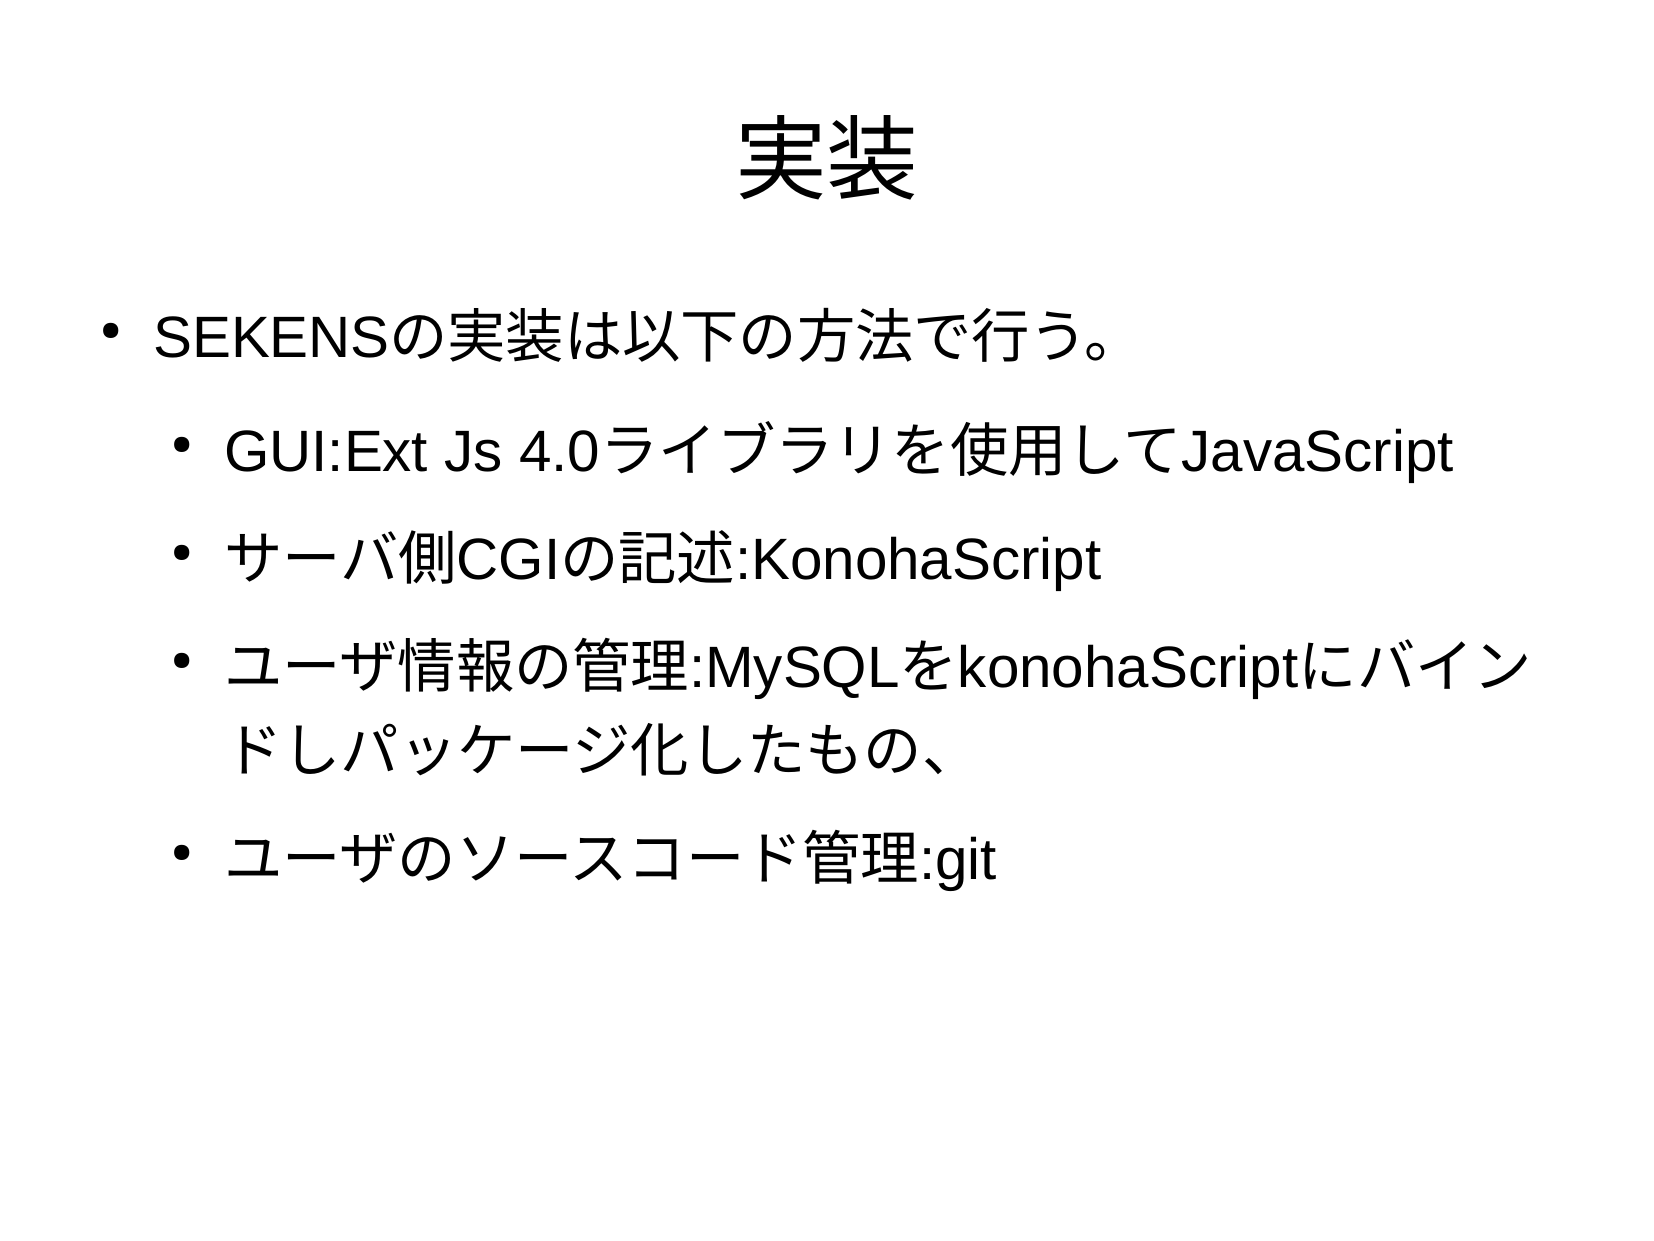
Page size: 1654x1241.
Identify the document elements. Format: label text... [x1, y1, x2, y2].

list SEKENSの実装は以下の方法で行う。 GUI:Ext Js 4.0ライブラリを使用してJavaScript サーバ側CGIの記述:KonohaScript ユーザ情報の管理:MySQLをkonohaScriptにバインドしパッケージ化したもの、 ユーザのソースコード管理:git [82, 290, 1571, 1109]
title 実装 [82, 49, 1571, 257]
